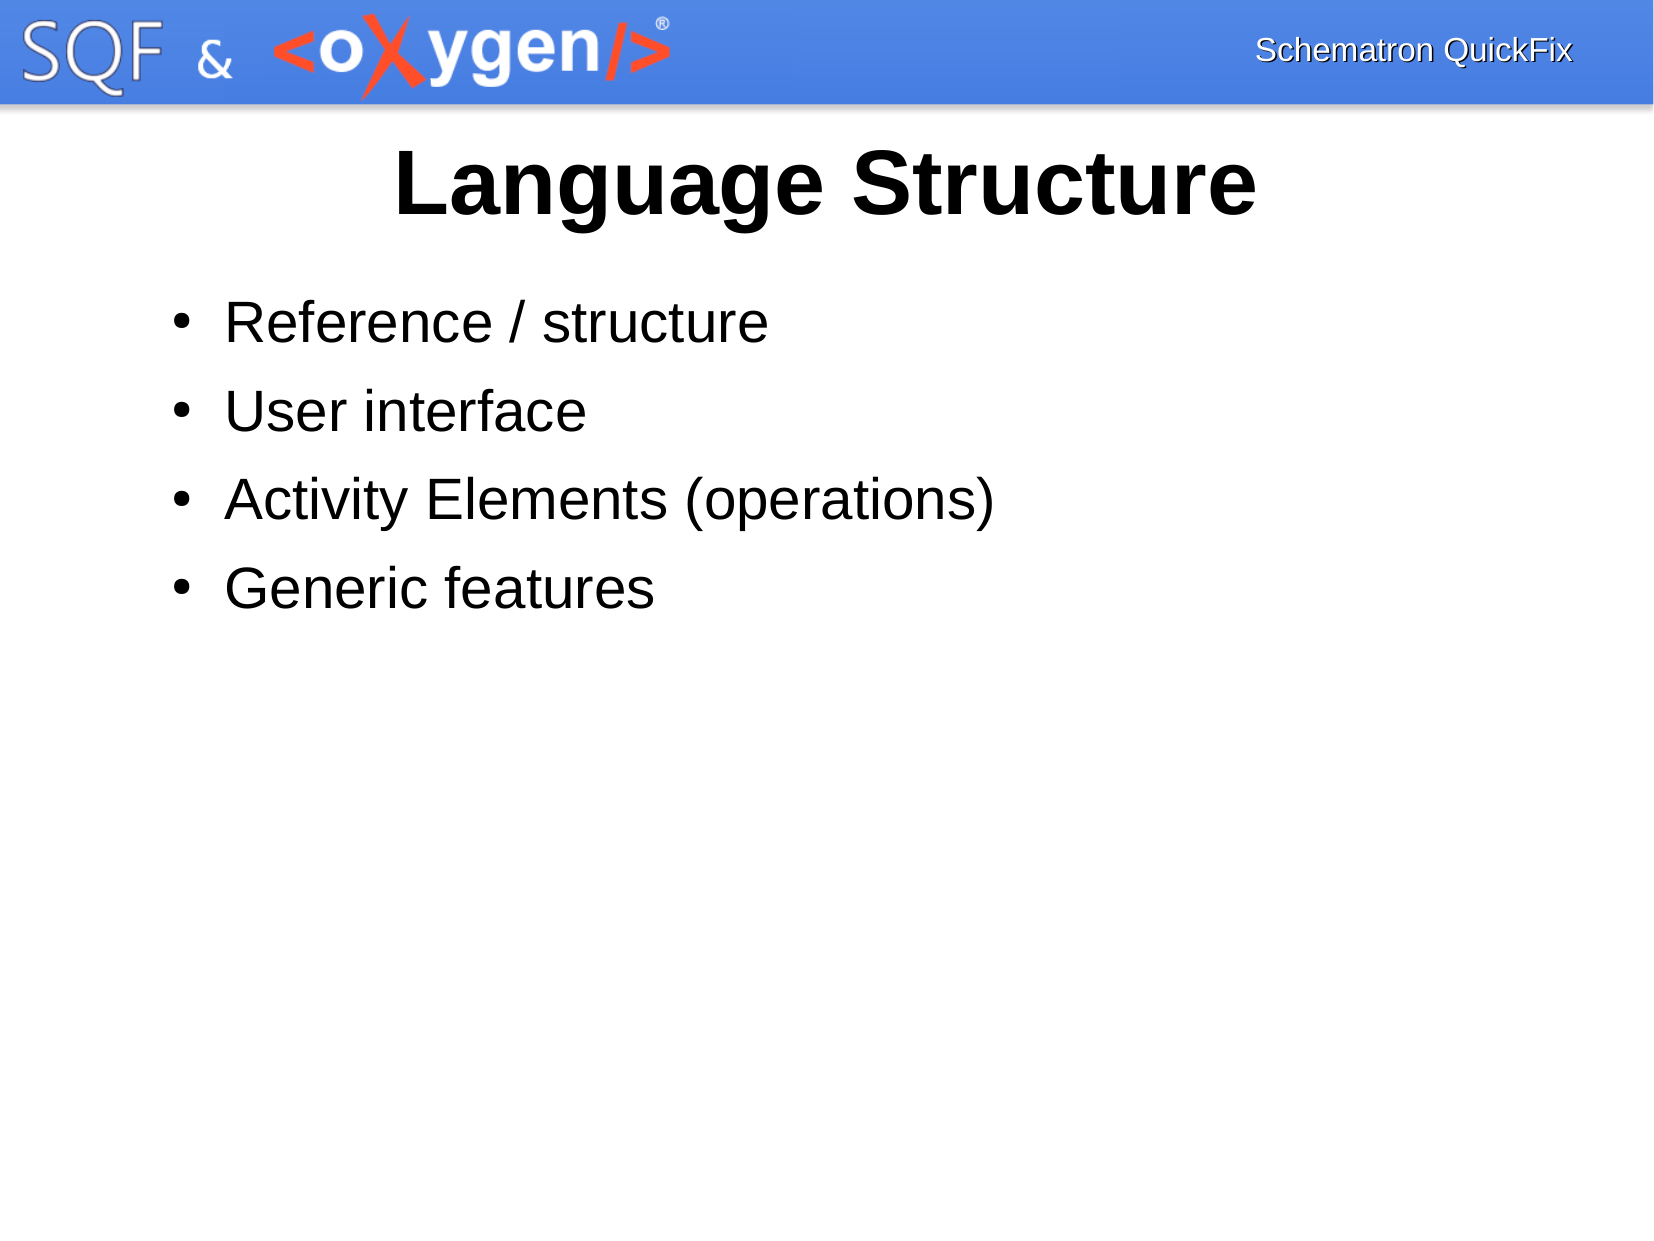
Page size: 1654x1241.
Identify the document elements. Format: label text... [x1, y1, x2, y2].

picture [0, 0, 1654, 118]
list Reference / structure User interface Activity Elements (operations) Generic features [82, 290, 1571, 1010]
title Language Structure [82, 78, 1571, 287]
